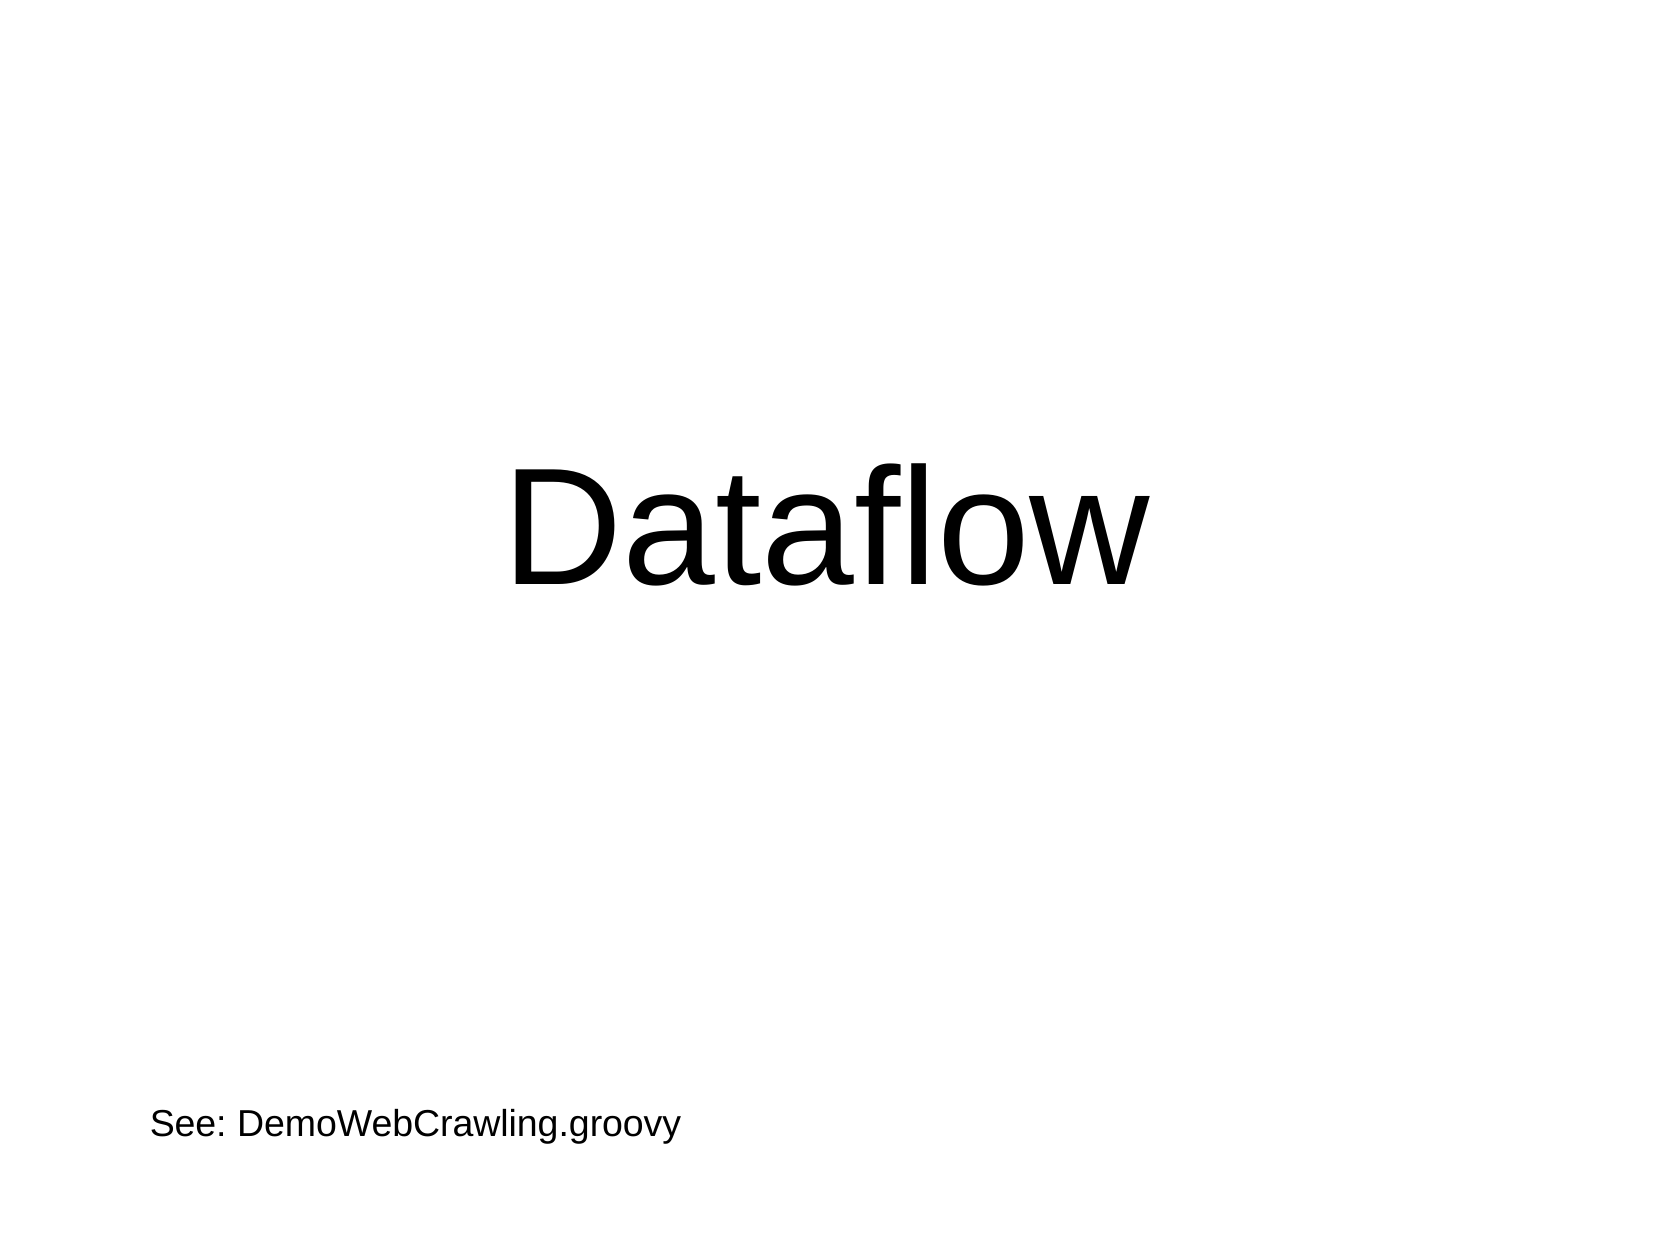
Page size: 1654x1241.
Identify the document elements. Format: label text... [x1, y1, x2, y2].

text_box See: DemoWebCrawling.groovy [135, 1095, 1501, 1152]
text_box Dataflow [144, 426, 1510, 628]
